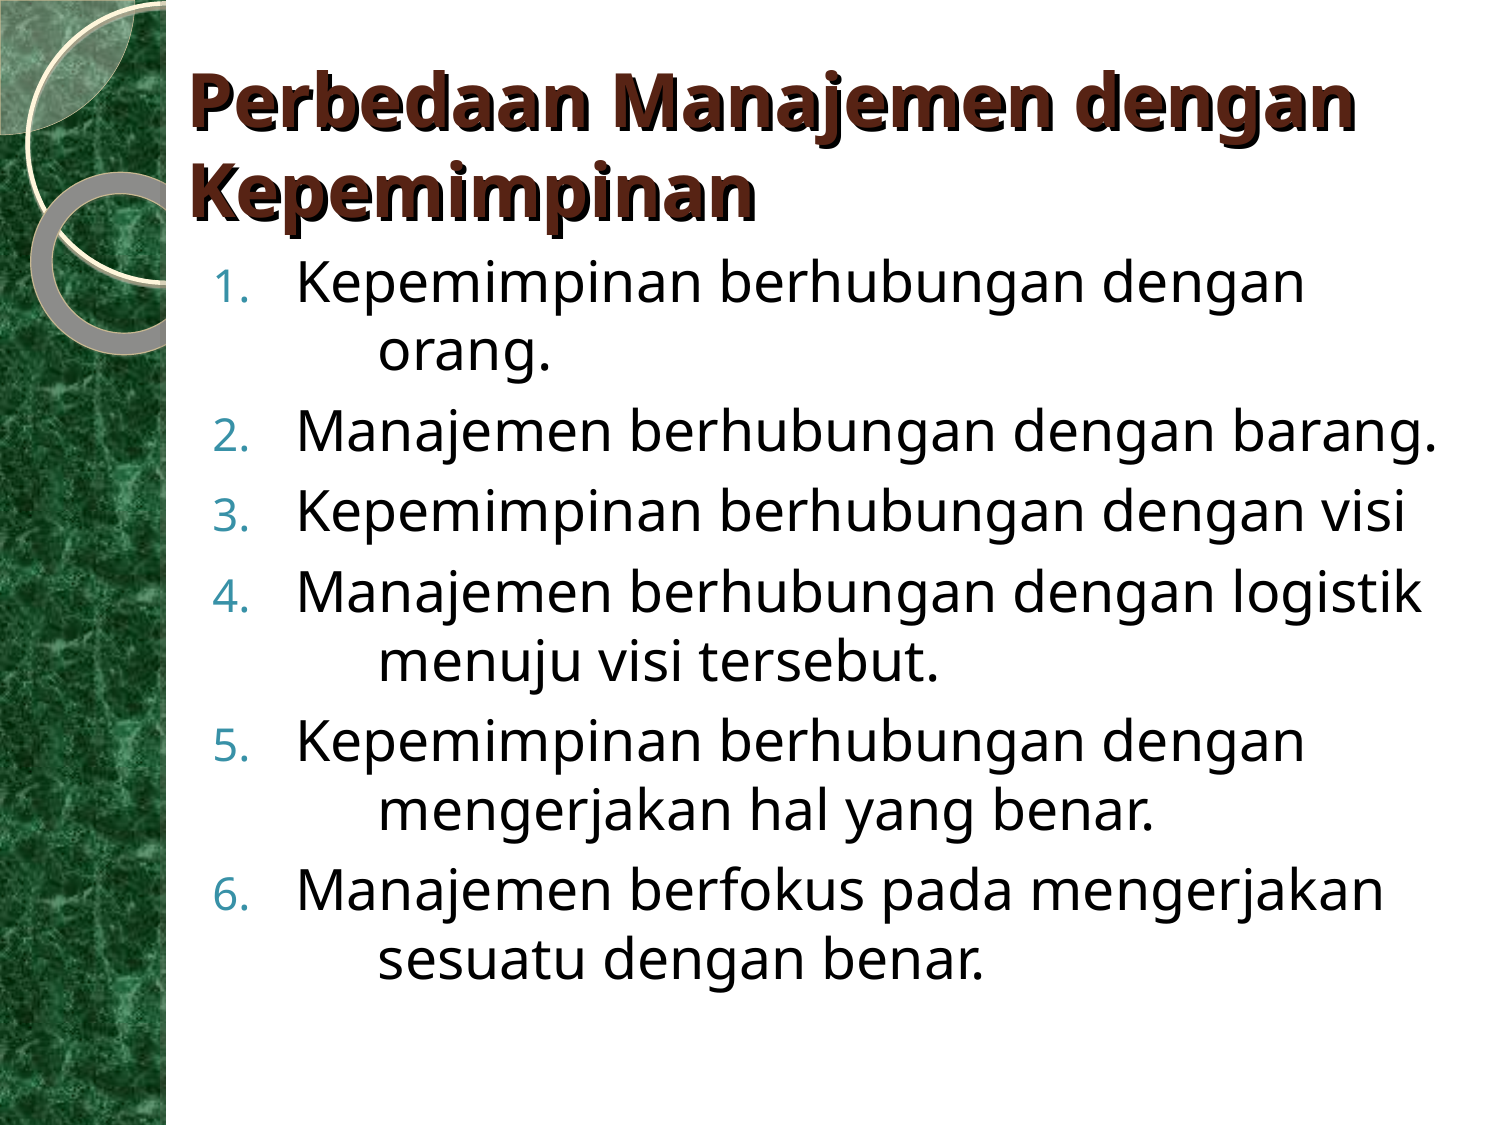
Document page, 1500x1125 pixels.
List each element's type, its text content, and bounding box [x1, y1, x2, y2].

title Perbedaan Manajemen dengan Kepemimpinan [171, 45, 1466, 233]
list Kepemimpinan berhubungan dengan orang. Manajemen berhubungan dengan barang. Kepemimpinan berhubungan dengan visi Manajemen berhubungan dengan logistik menuju visi tersebut. Kepemimpinan berhubungan dengan mengerjakan hal yang benar. Manajemen berfokus pada mengerjakan sesuatu dengan benar. [171, 237, 1466, 1026]
